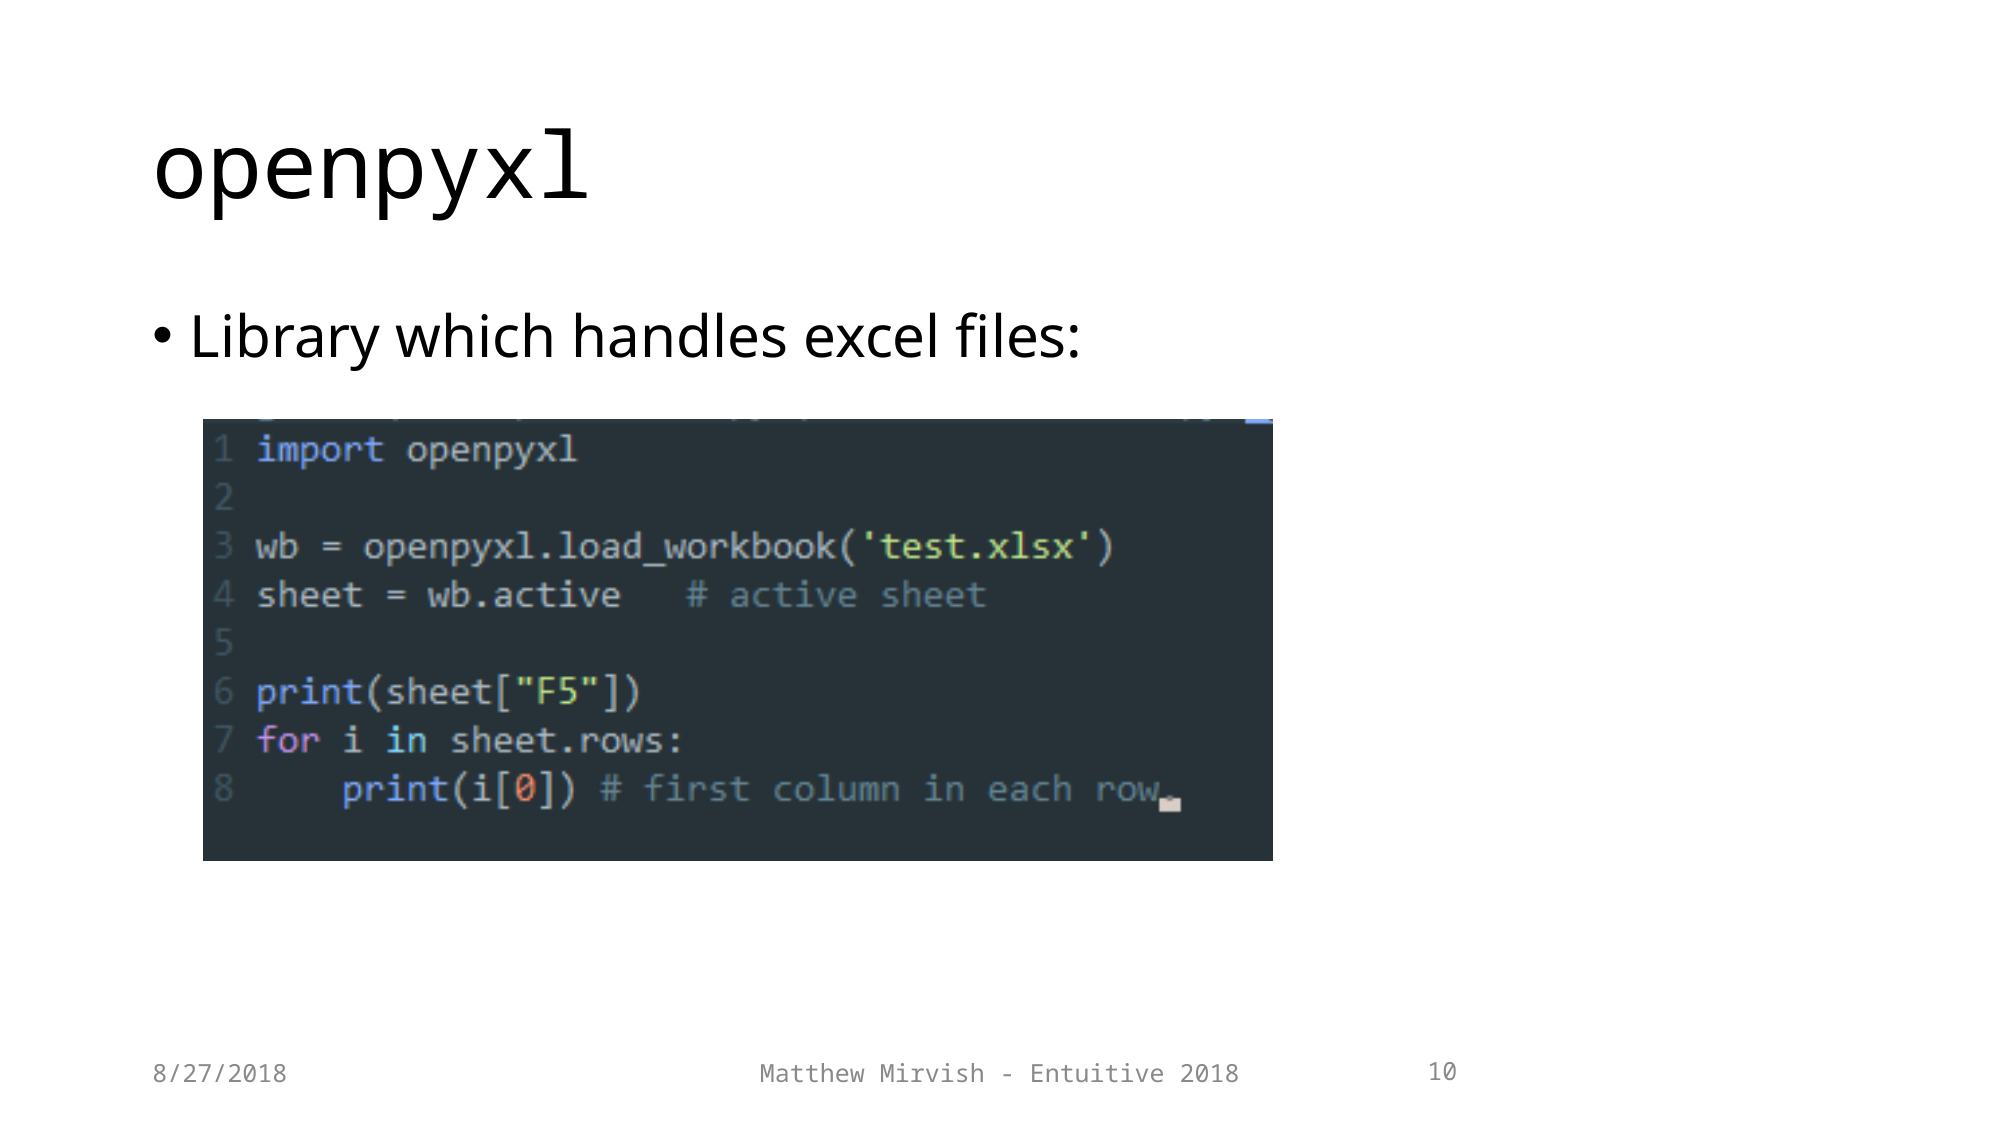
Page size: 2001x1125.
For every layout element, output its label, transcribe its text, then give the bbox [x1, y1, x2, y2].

text_box 8/27/2018 [137, 1042, 588, 1103]
list Library which handles excel files: [137, 299, 1863, 1014]
picture [203, 420, 1273, 861]
text_box 10 [1412, 1042, 1863, 1103]
text_box Matthew Mirvish - Entuitive 2018 [662, 1042, 1338, 1103]
title openpyxl [137, 59, 1863, 278]
